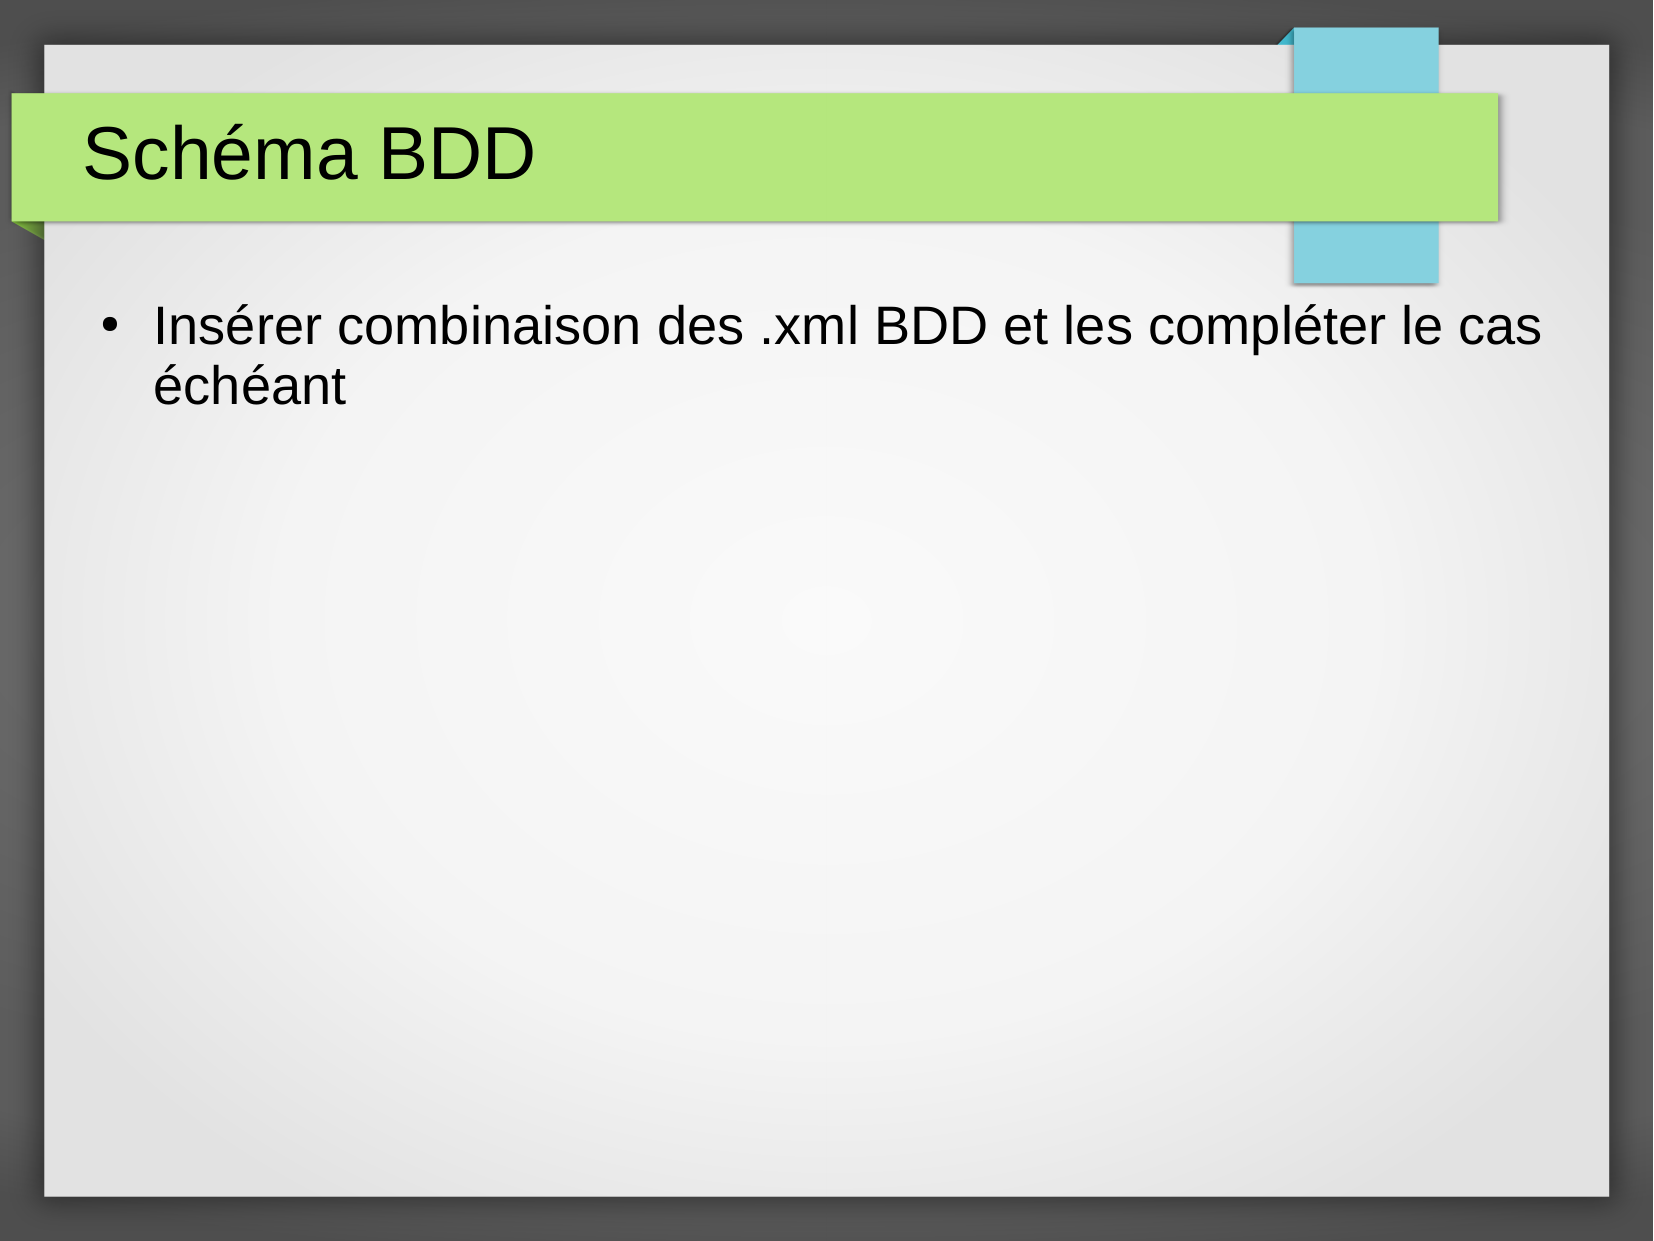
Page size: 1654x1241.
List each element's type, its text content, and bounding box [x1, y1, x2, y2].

title Schéma BDD [82, 94, 1264, 213]
picture [0, 0, 1653, 1241]
list Insérer combinaison des .xml BDD et les compléter le cas échéant [82, 295, 1571, 1015]
